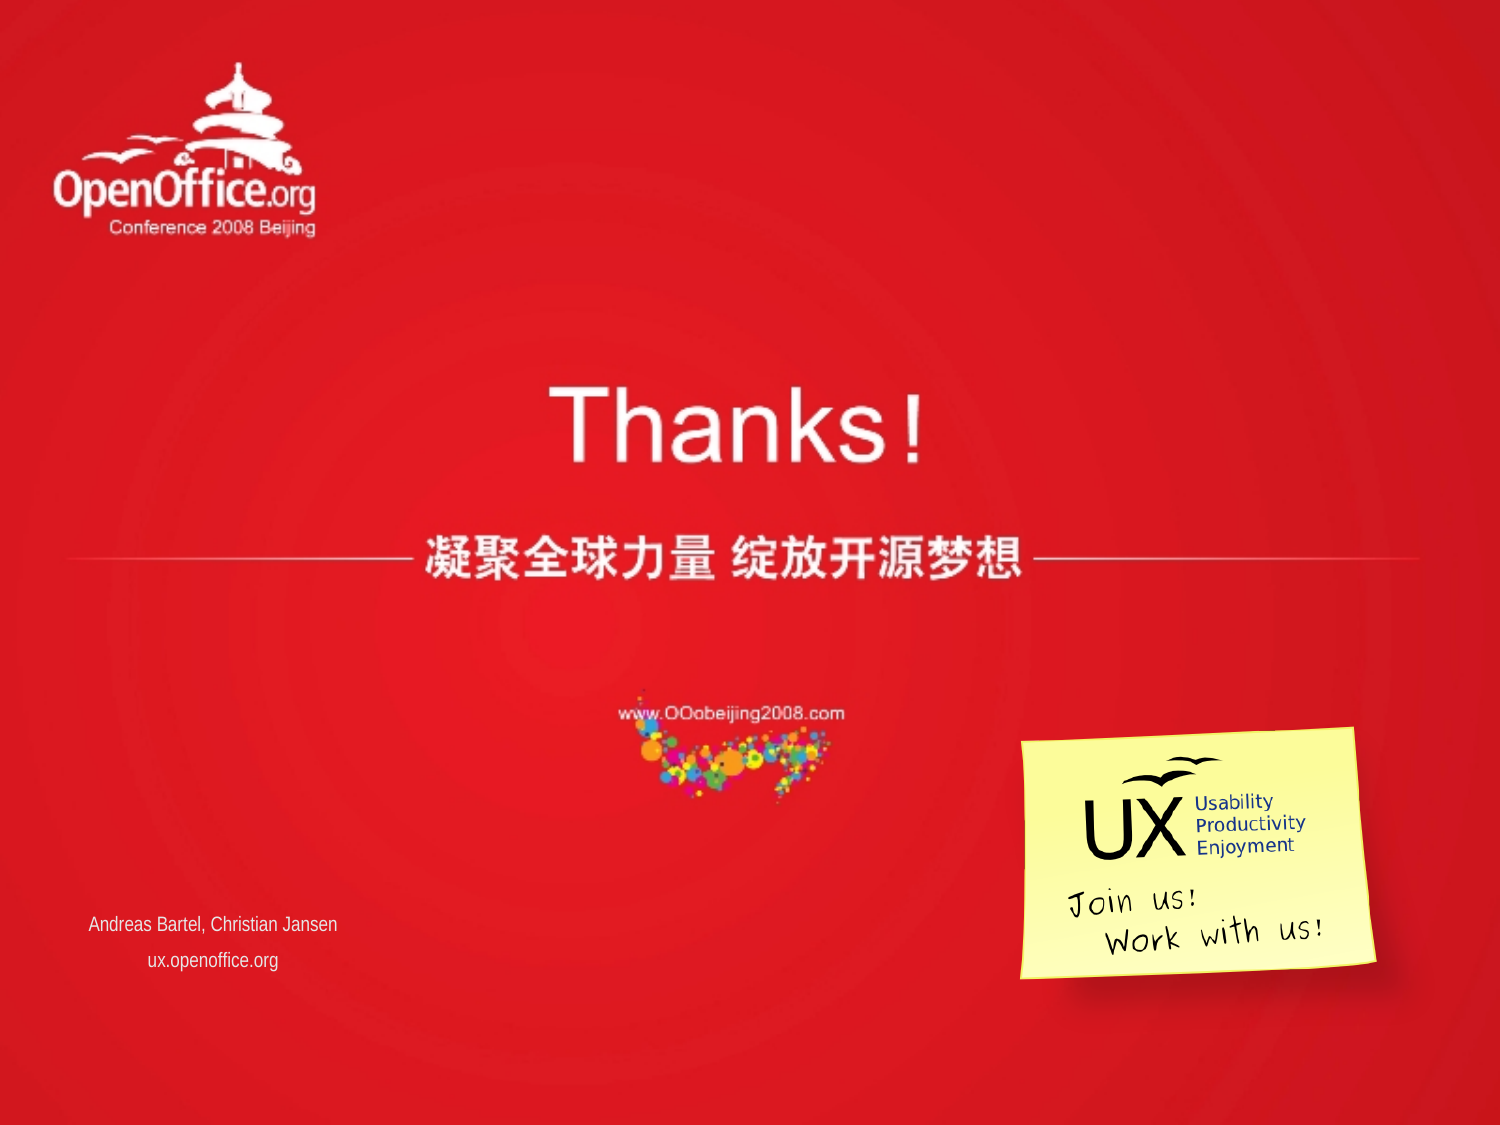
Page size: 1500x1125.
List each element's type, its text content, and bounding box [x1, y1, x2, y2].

text_box Andreas Bartel, Christian Jansen ux.openoffice.org [88, 915, 1500, 975]
picture [0, 0, 1500, 1125]
